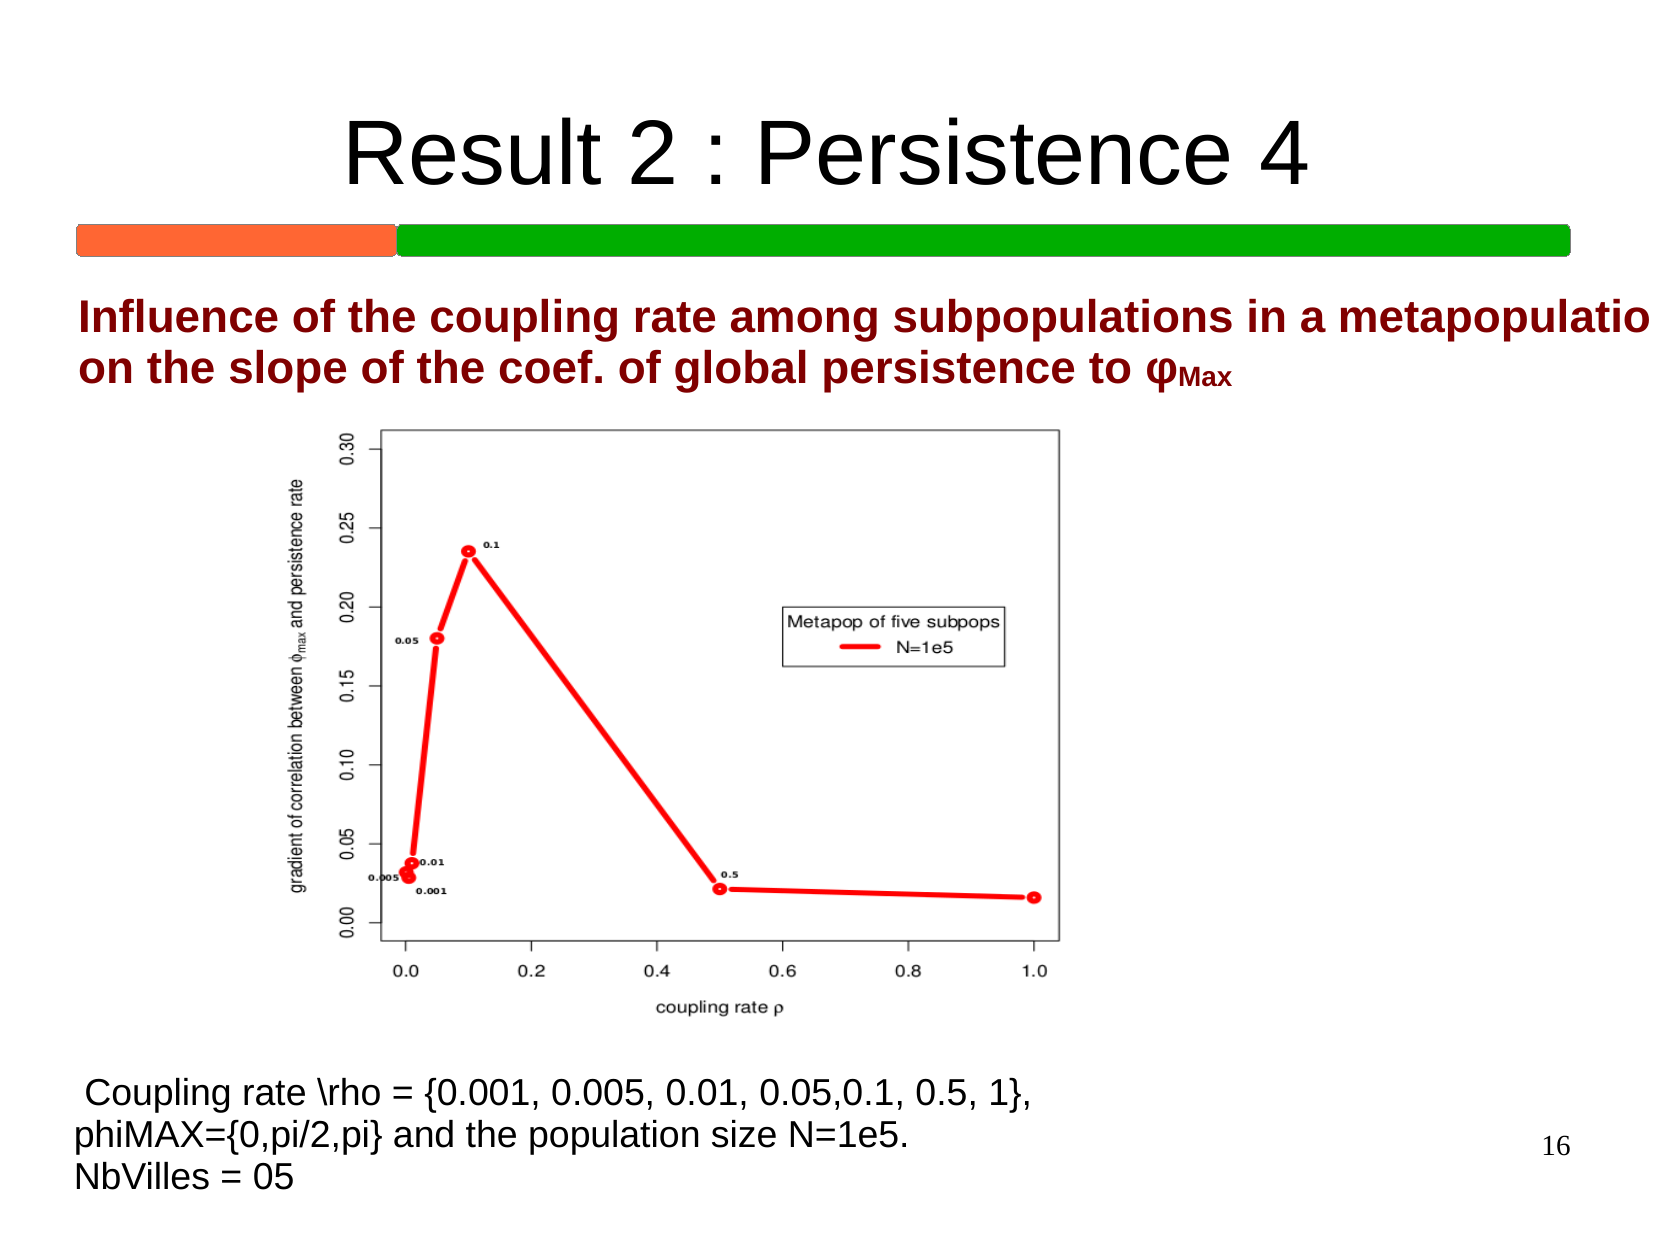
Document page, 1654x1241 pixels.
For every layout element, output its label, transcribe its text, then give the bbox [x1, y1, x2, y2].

text_box Influence of the coupling rate among subpopulations in a metapopulation on the slope of the coef. of global persistence to φMax [63, 283, 1654, 415]
text_box Coupling rate \rho = {0.001, 0.005, 0.01, 0.05,0.1, 0.5, 1}, phiMAX={0,pi/2,pi} and the population size N=1e5. NbVilles = 05 [59, 1063, 1048, 1205]
text_box [76, 224, 1571, 257]
title Result 2 : Persistence 4 [82, 49, 1571, 228]
picture [286, 414, 1075, 1026]
